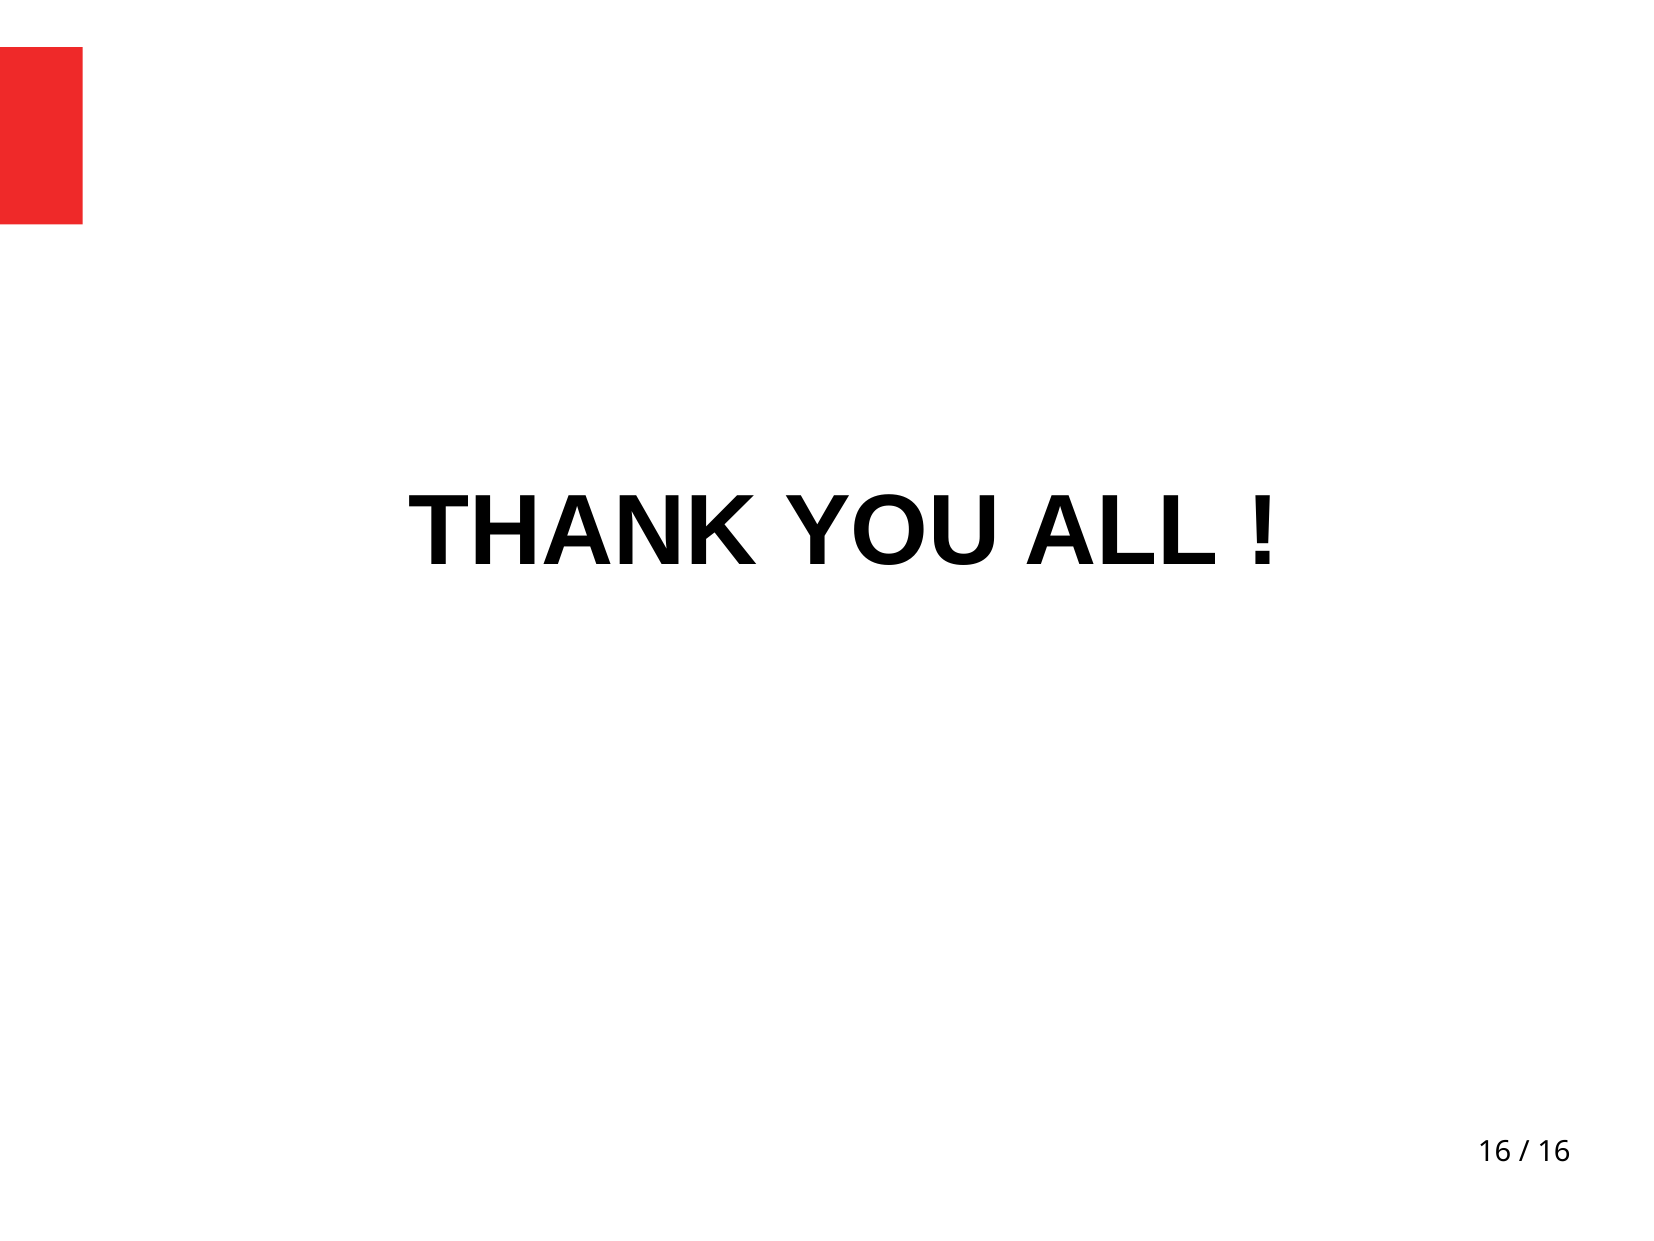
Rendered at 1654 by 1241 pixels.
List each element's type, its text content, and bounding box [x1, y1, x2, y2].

subtitle THANK YOU ALL ! [118, 49, 1571, 1010]
